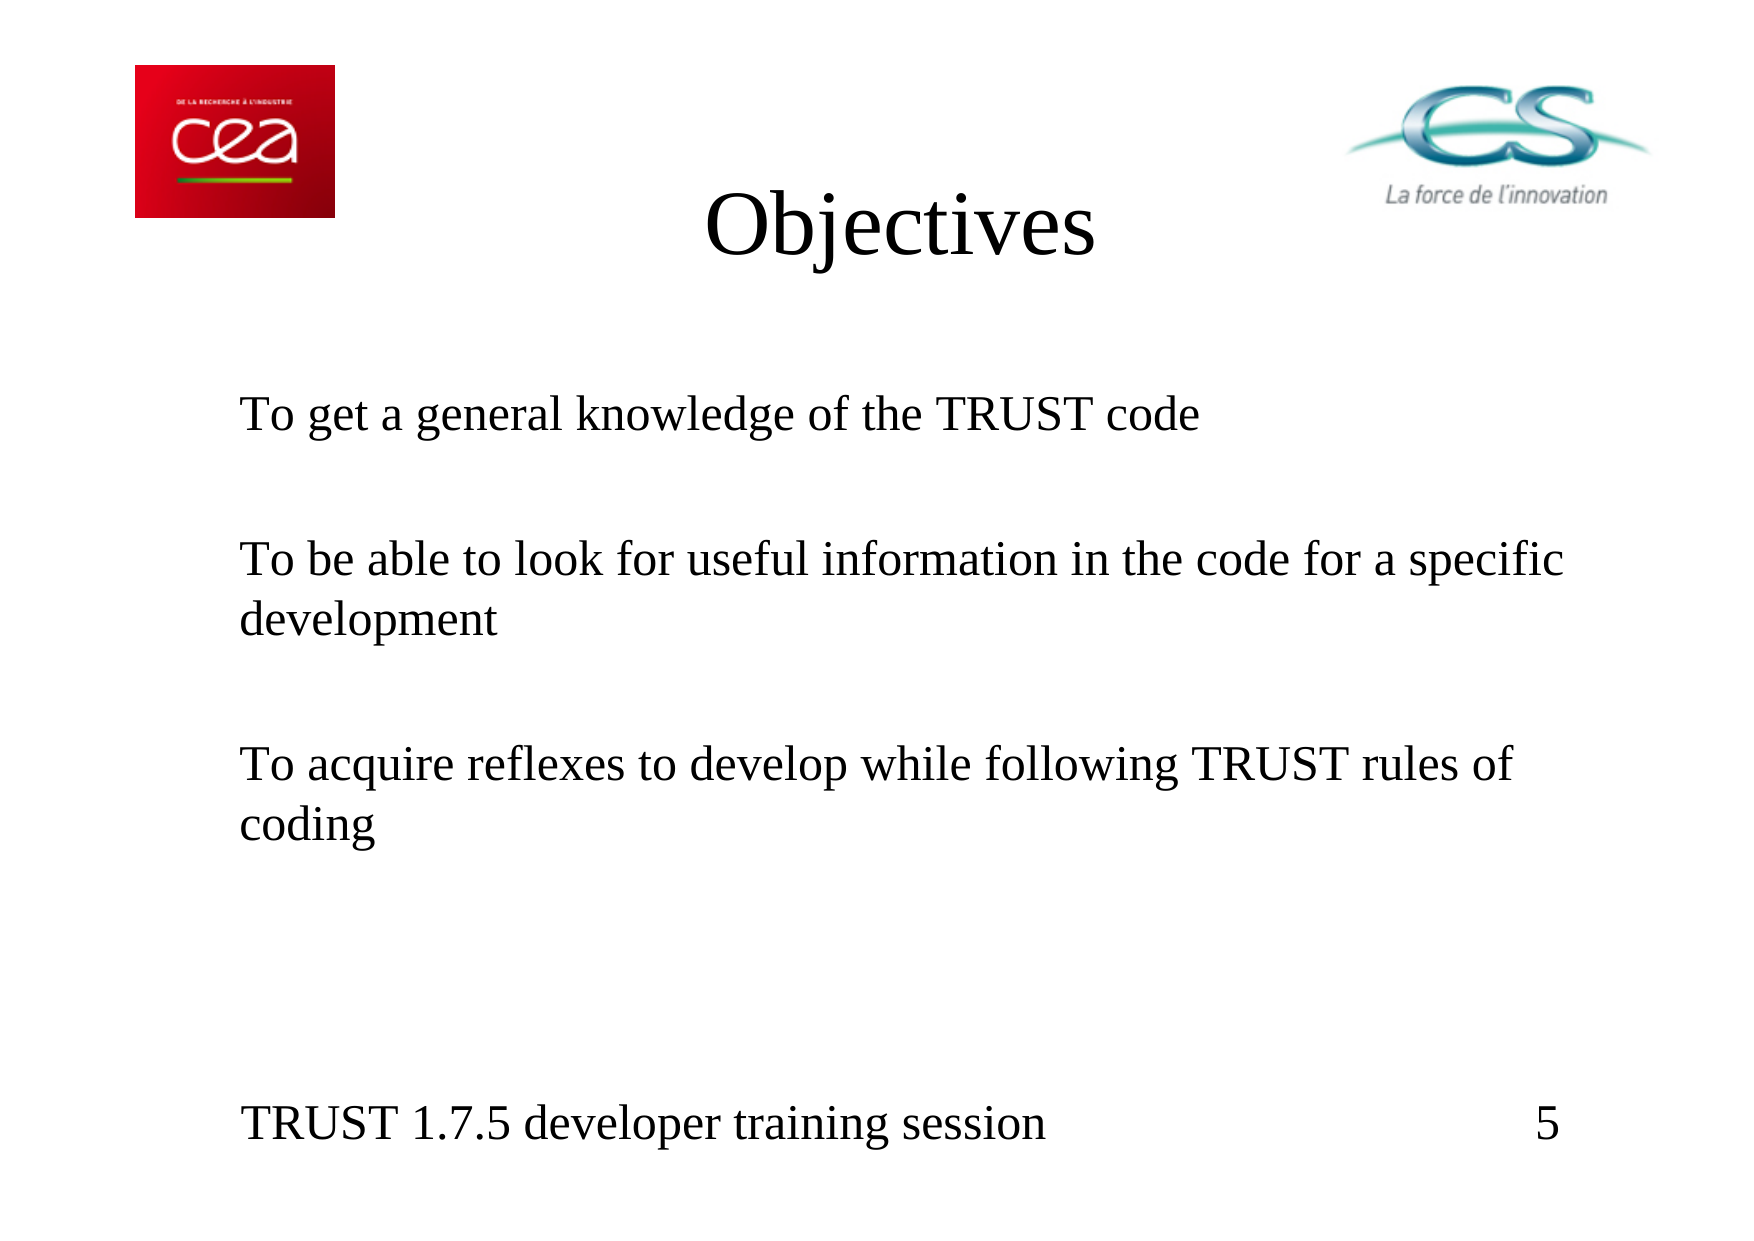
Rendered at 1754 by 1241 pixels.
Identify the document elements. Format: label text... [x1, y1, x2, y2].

picture [135, 65, 335, 218]
title Objectives [225, 123, 1577, 312]
subtitle To get a general knowledge of the TRUST code To be able to look for useful information in the code for a specific development To acquire reflexes to develop while following TRUST rules of coding [224, 373, 1628, 1004]
picture [1340, 73, 1662, 218]
